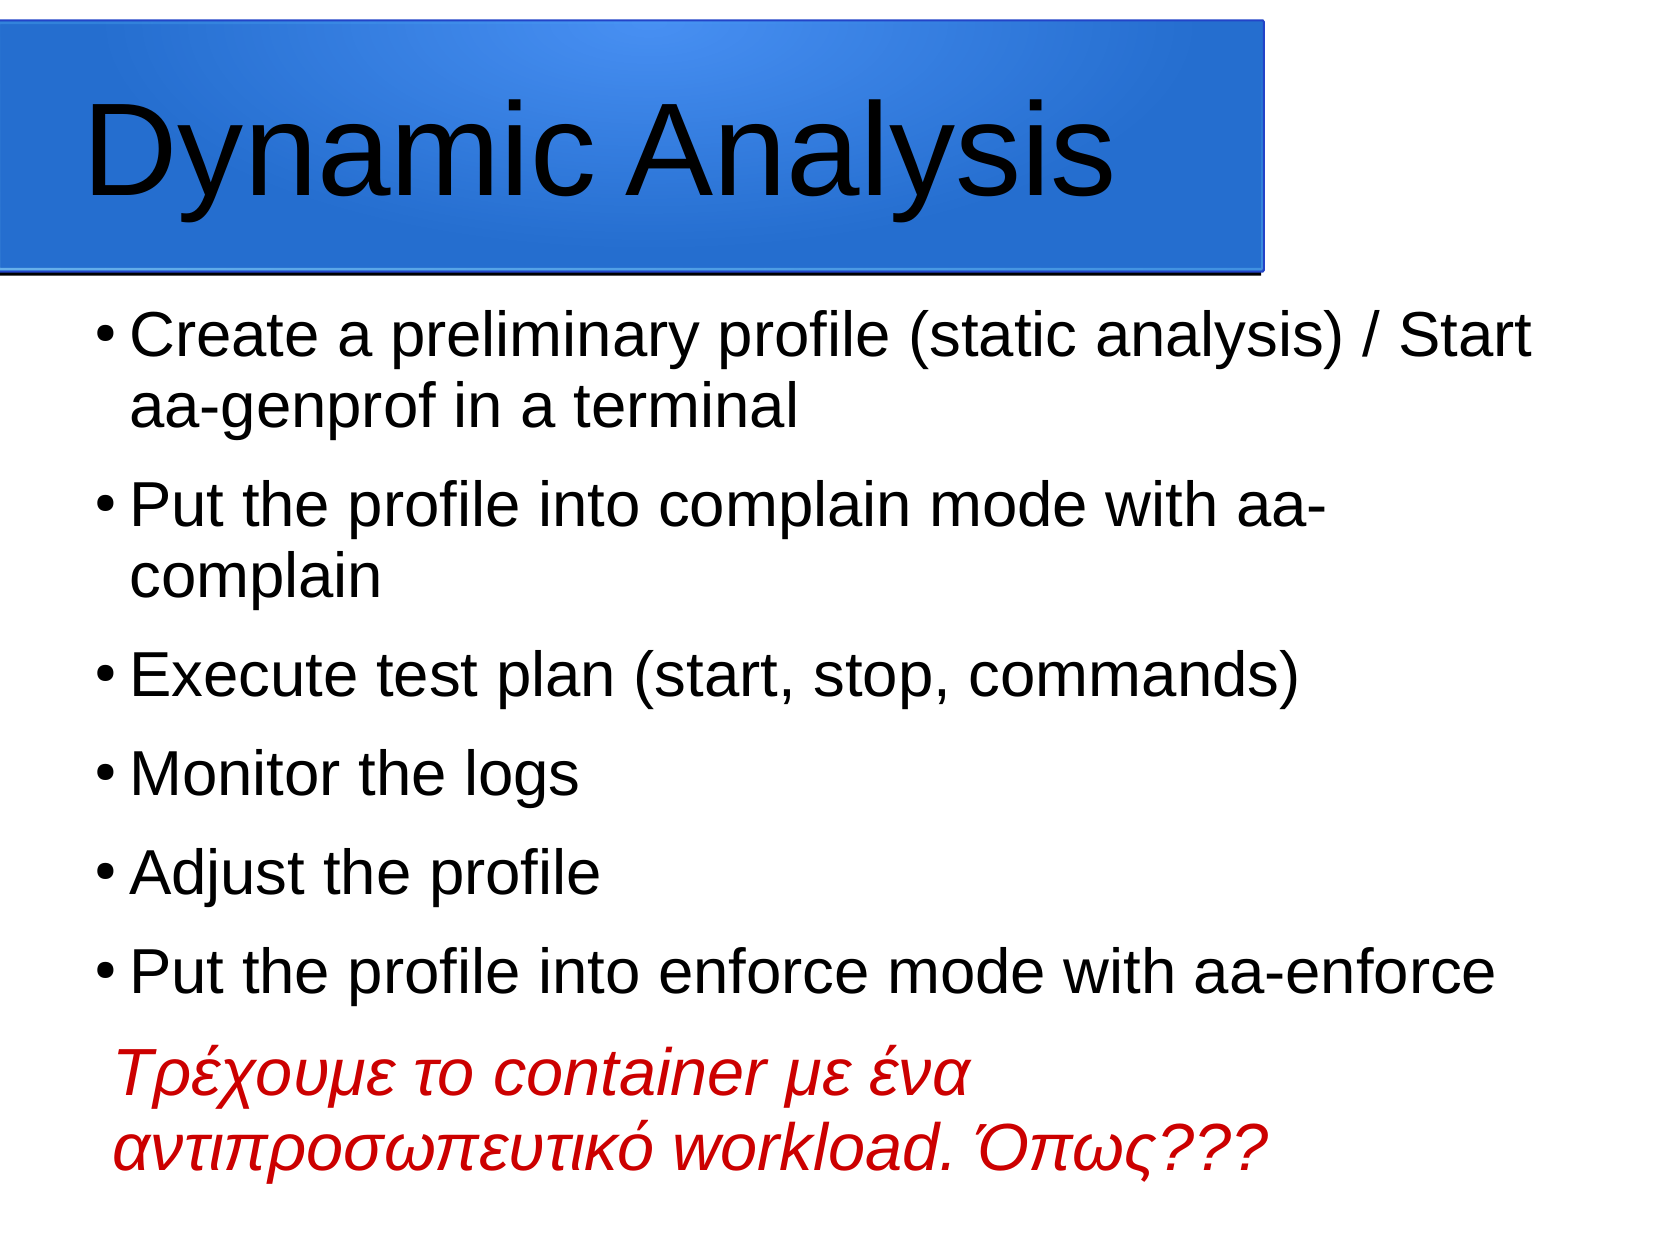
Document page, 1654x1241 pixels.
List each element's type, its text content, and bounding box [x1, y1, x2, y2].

list Τρέχουμε το container με ένα αντιπροσωπευτικό workload. Όπως??? [41, 1035, 1531, 1241]
title Dynamic Analysis [82, 47, 1235, 252]
list Create a preliminary profile (static analysis) / Start aa-genprof in a terminal Put the profile into complain mode with aa-complain Execute test plan (start, stop, commands) Monitor the logs Adjust the profile Put the profile into enforce mode with aa-enforce [82, 299, 1571, 1019]
